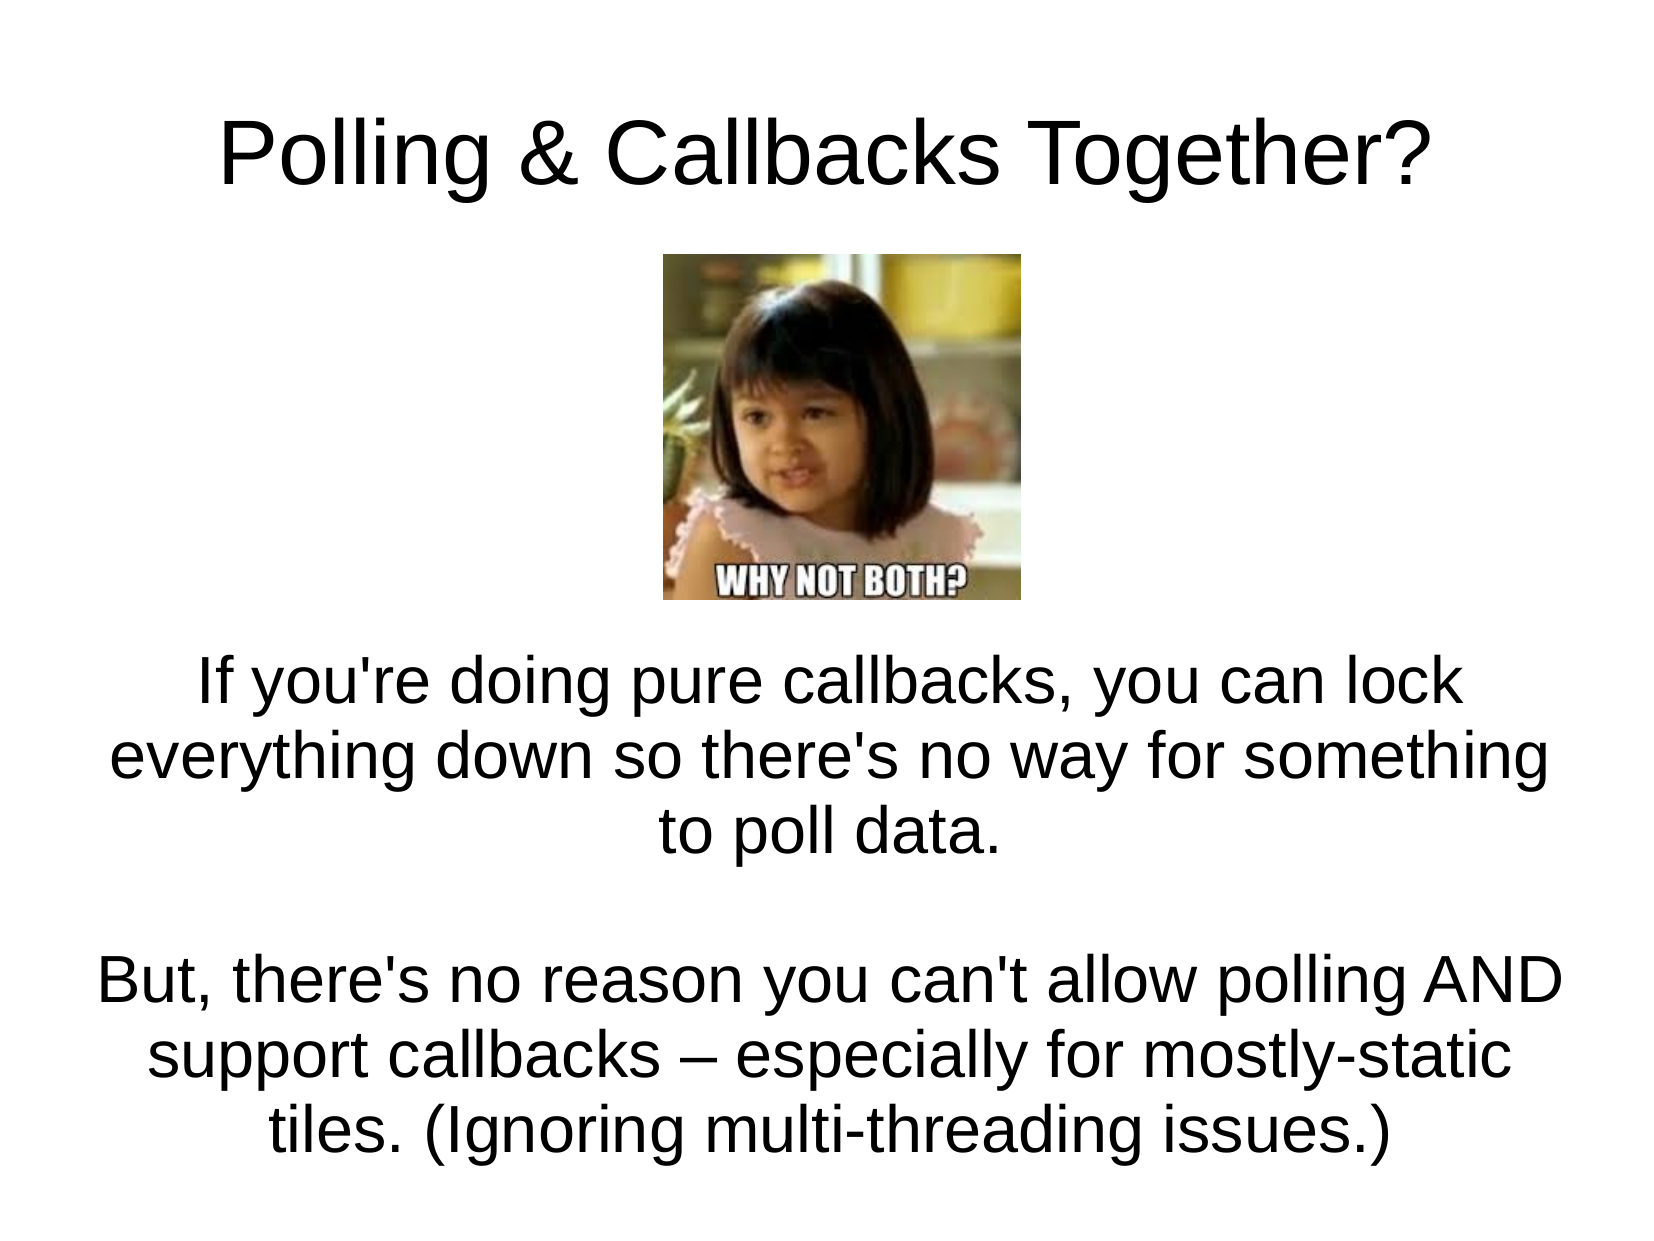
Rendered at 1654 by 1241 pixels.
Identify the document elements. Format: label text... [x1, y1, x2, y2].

title Polling & Callbacks Together? [82, 49, 1571, 257]
picture [663, 254, 1021, 601]
subtitle If you're doing pure callbacks, you can lock everything down so there's no way for something to poll data. But, there's no reason you can't allow polling AND support callbacks – especially for mostly-static tiles. (Ignoring multi-threading issues.) [86, 630, 1576, 1180]
